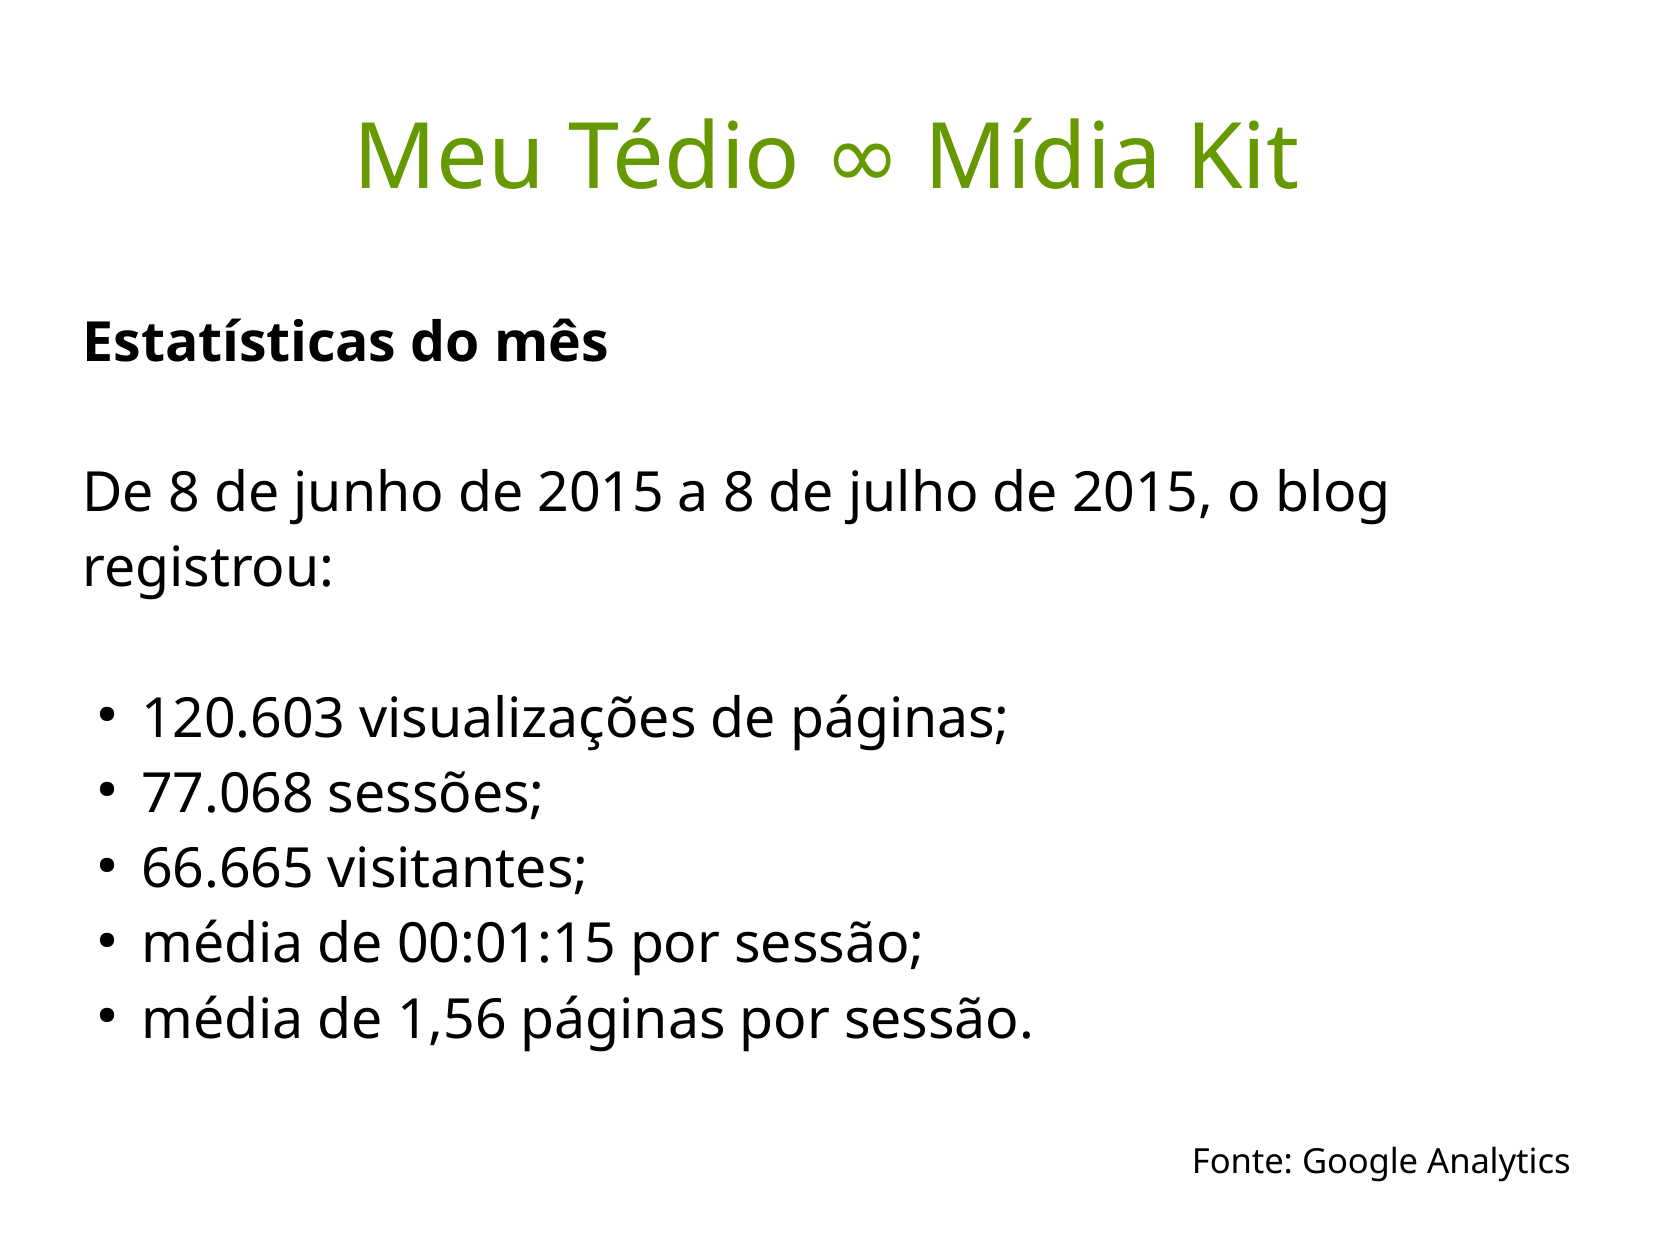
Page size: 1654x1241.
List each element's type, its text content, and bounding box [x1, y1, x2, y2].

title Meu Tédio ∞ Mídia Kit [82, 49, 1571, 257]
list Estatísticas do mês De 8 de junho de 2015 a 8 de julho de 2015, o blog registrou: 120.603 visualizações de páginas; 77.068 sessões; 66.665 visitantes; média de 00:01:15 por sessão; média de 1,56 páginas por sessão. Fonte: Google Analytics [82, 302, 1571, 1193]
